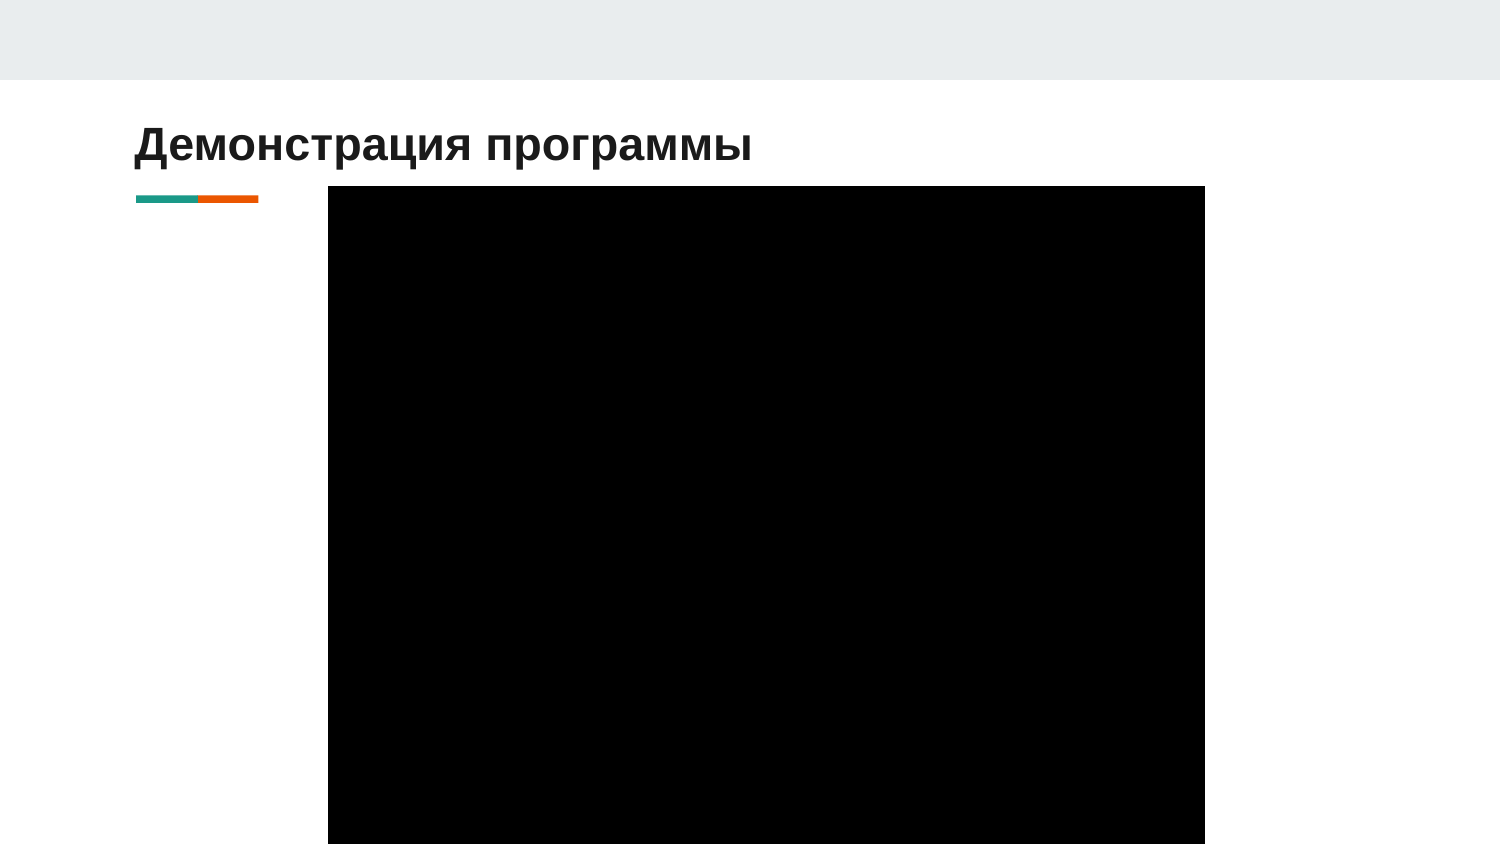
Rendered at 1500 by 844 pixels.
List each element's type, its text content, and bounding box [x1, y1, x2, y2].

picture [328, 186, 1205, 844]
title Демонстрация программы [119, 99, 1381, 187]
